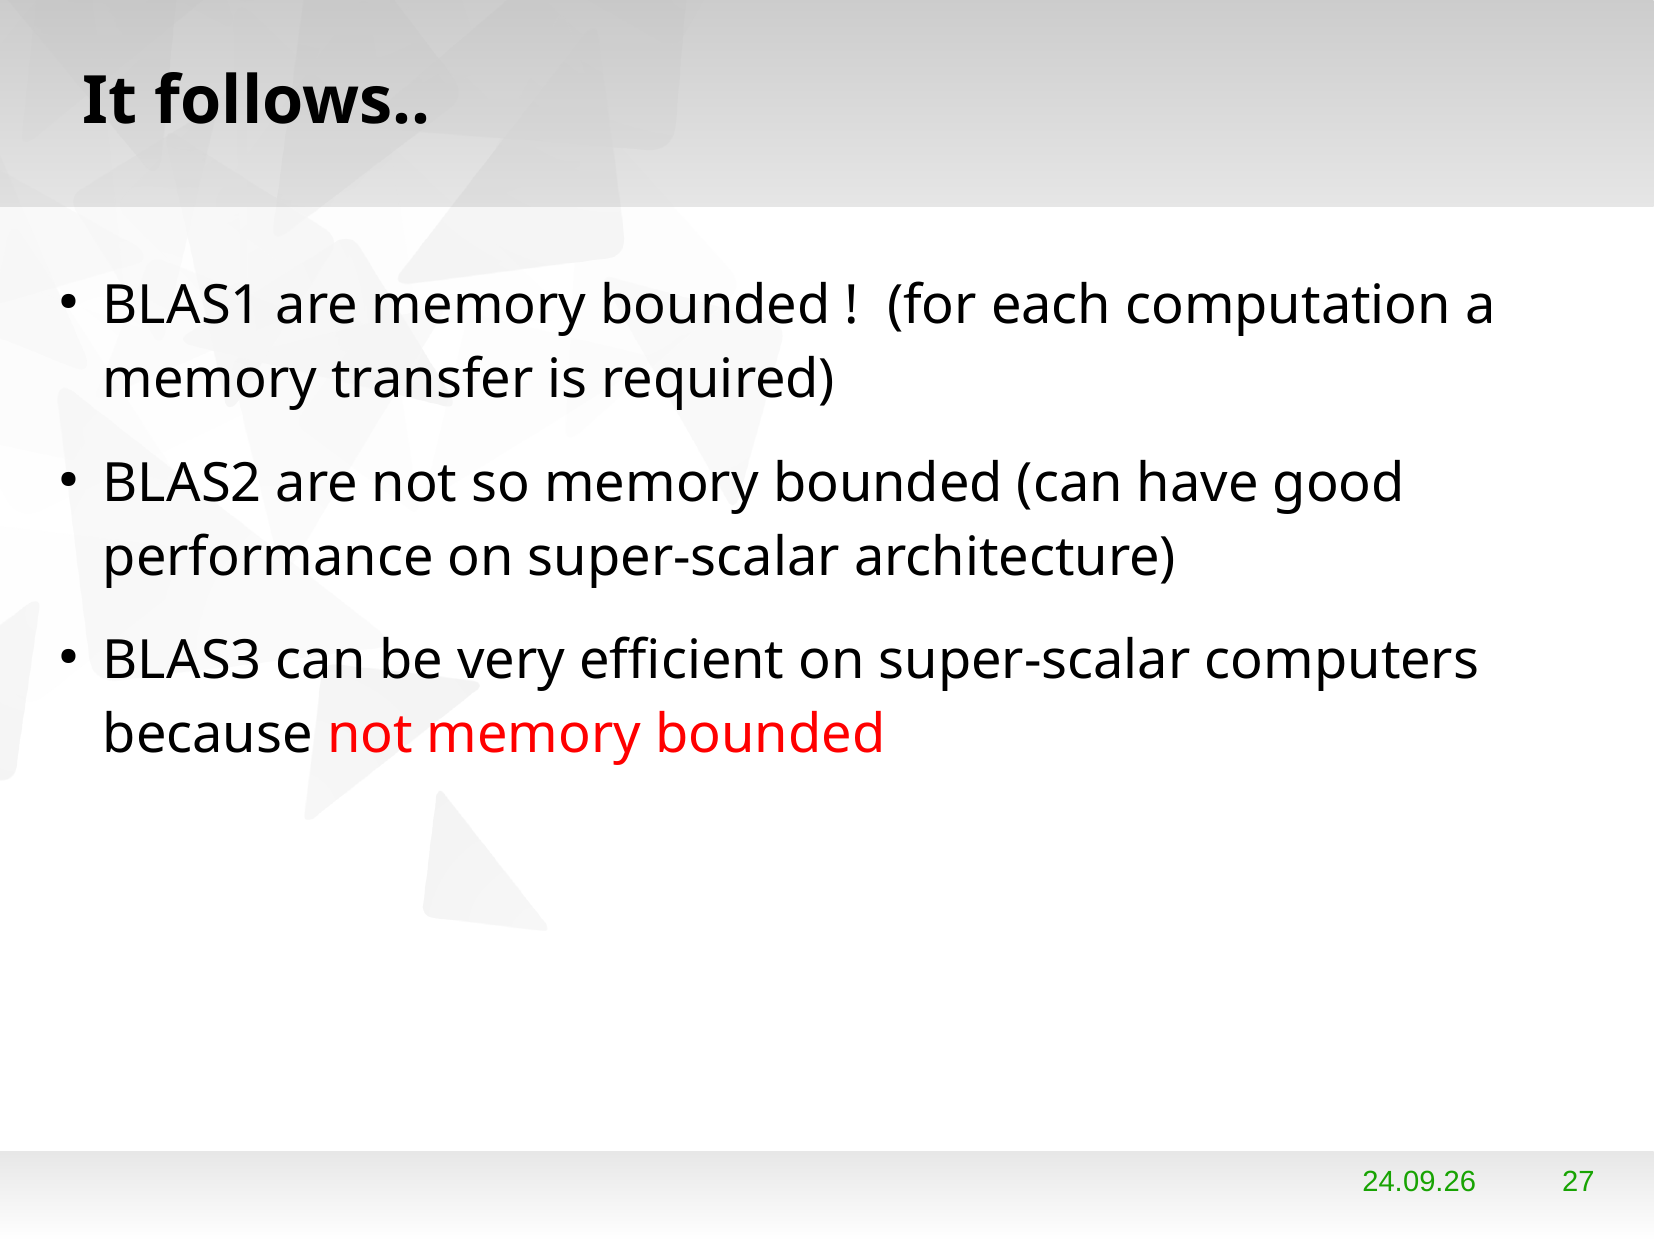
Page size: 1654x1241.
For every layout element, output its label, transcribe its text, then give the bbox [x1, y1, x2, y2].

list BLAS1 are memory bounded ! (for each computation a memory transfer is required) BLAS2 are not so memory bounded (can have good performance on super-scalar architecture) BLAS3 can be very efficient on super-scalar computers because not memory bounded [59, 265, 1595, 986]
title It follows.. [82, 23, 1619, 172]
picture [0, 0, 783, 931]
